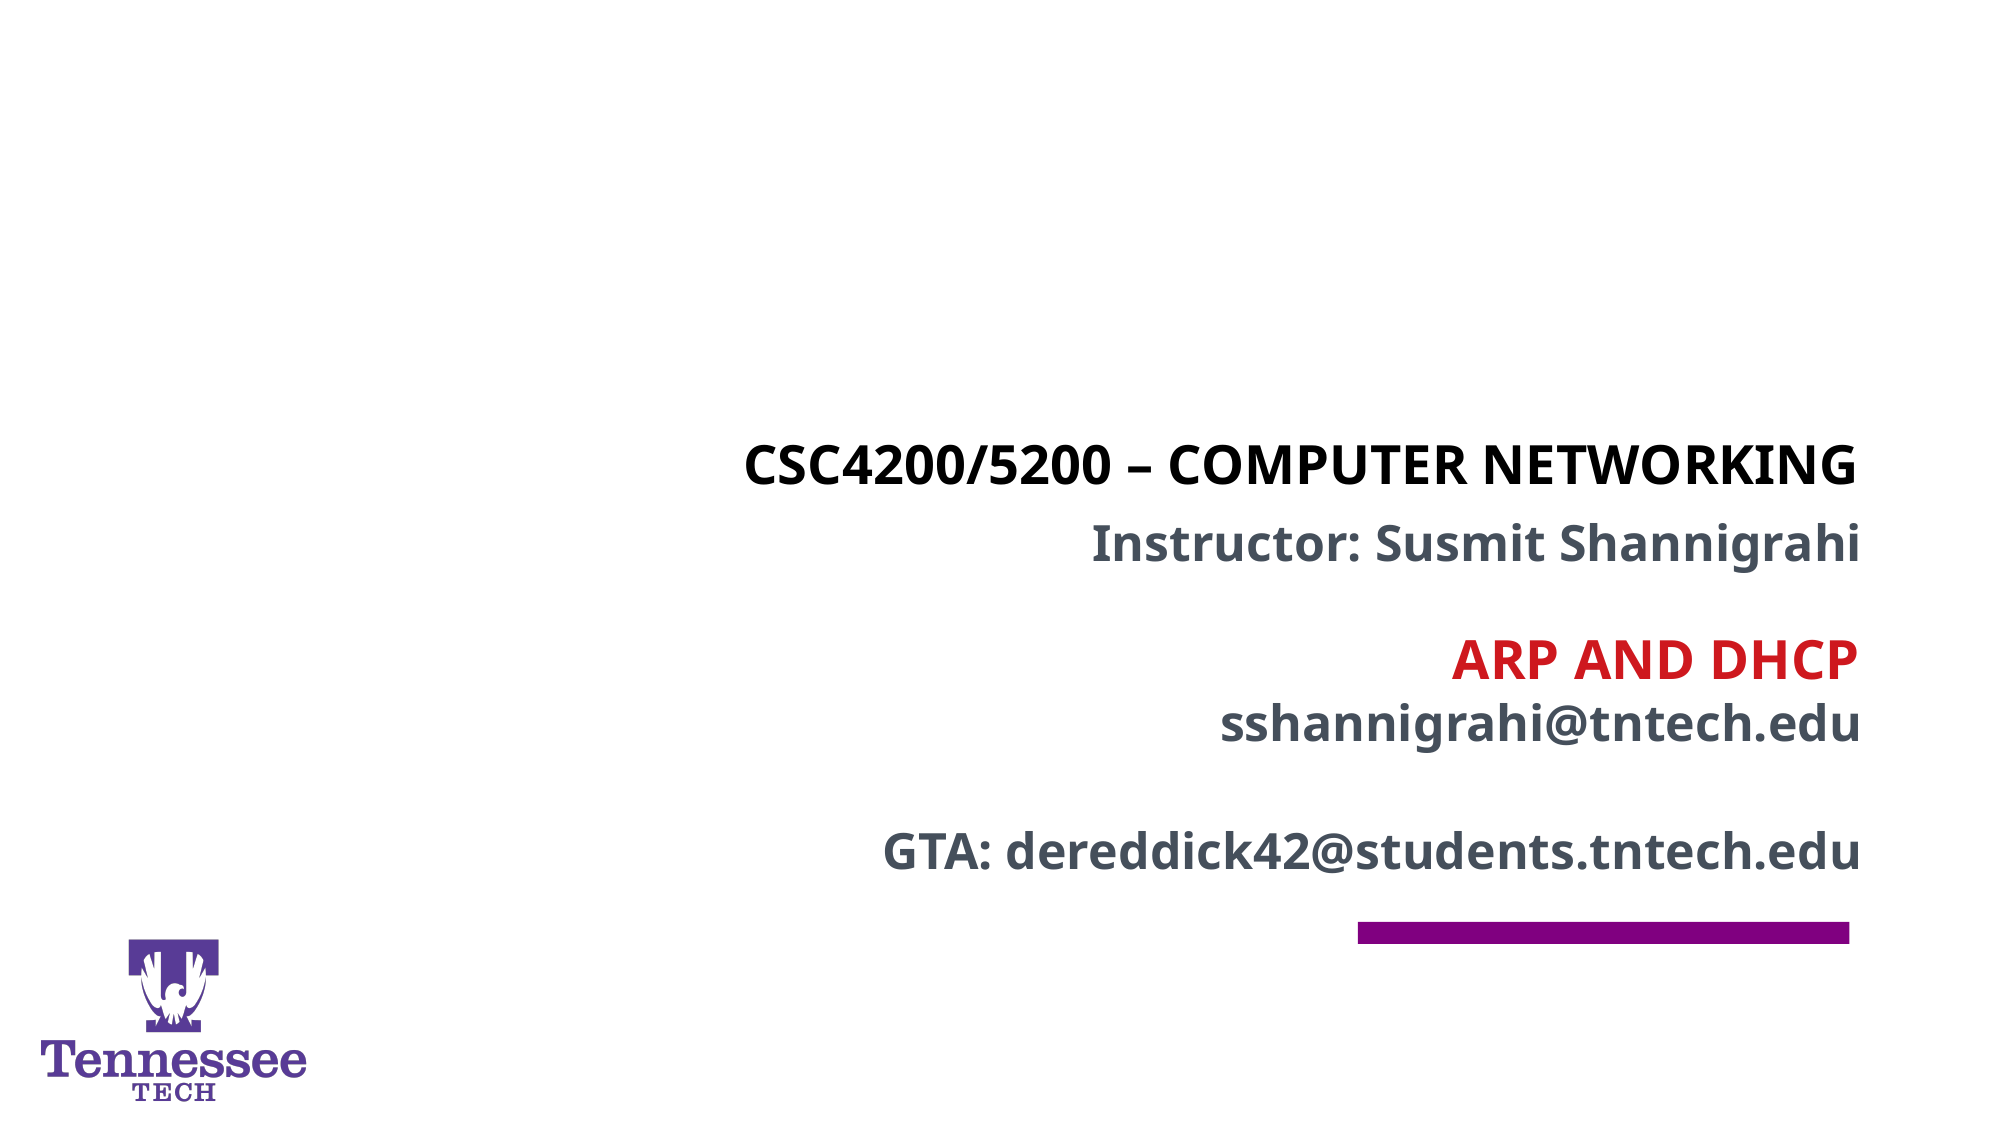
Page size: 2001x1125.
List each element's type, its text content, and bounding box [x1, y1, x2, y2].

picture [16, 914, 331, 1122]
text_box CSC4200/5200 – Computer Networking ARP and DHCP [30, 404, 1875, 706]
text_box Instructor: Susmit Shannigrahi sshannigrahi@tntech.edu GTA: dereddick42@students.tntech.edu [462, 886, 1877, 1075]
